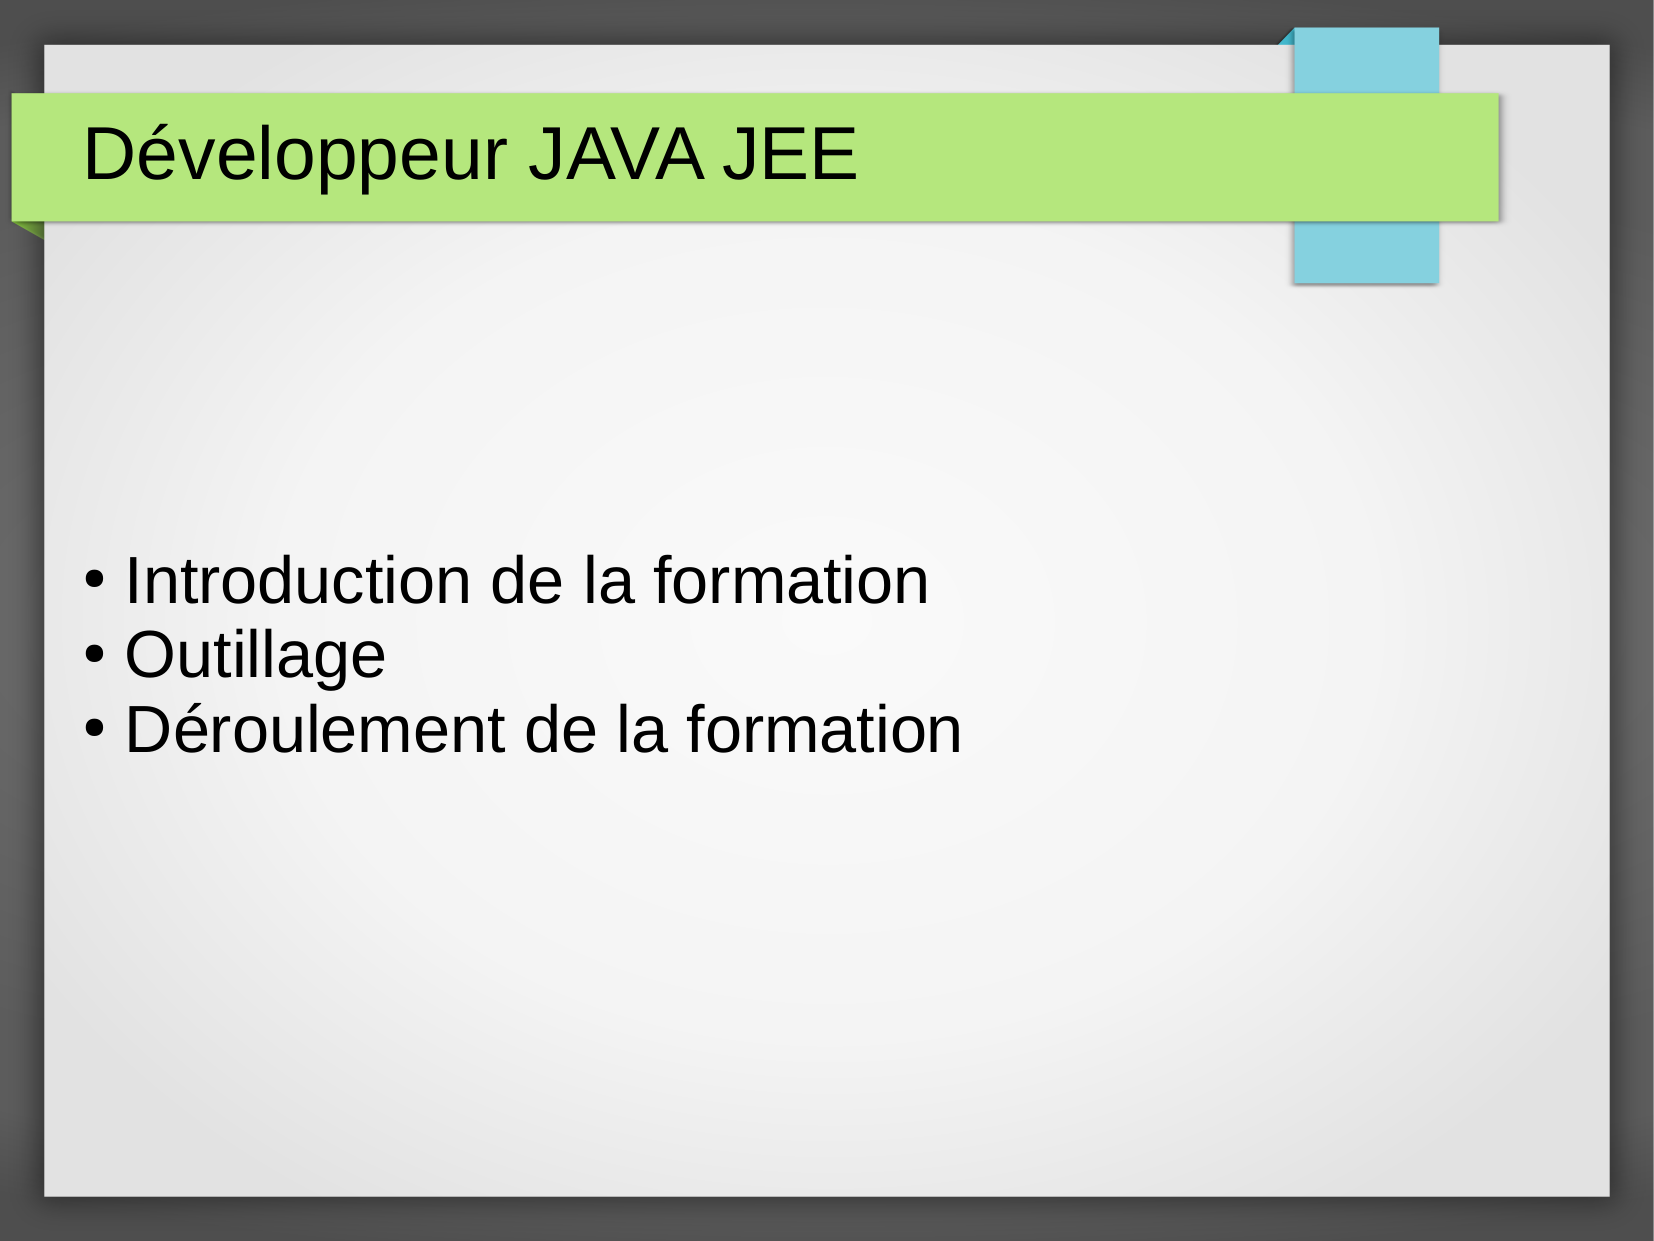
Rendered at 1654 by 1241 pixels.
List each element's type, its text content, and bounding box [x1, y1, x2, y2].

title Développeur JAVA JEE [82, 94, 1264, 213]
subtitle Introduction de la formation Outillage Déroulement de la formation [82, 295, 1571, 1015]
picture [0, 0, 1654, 1241]
